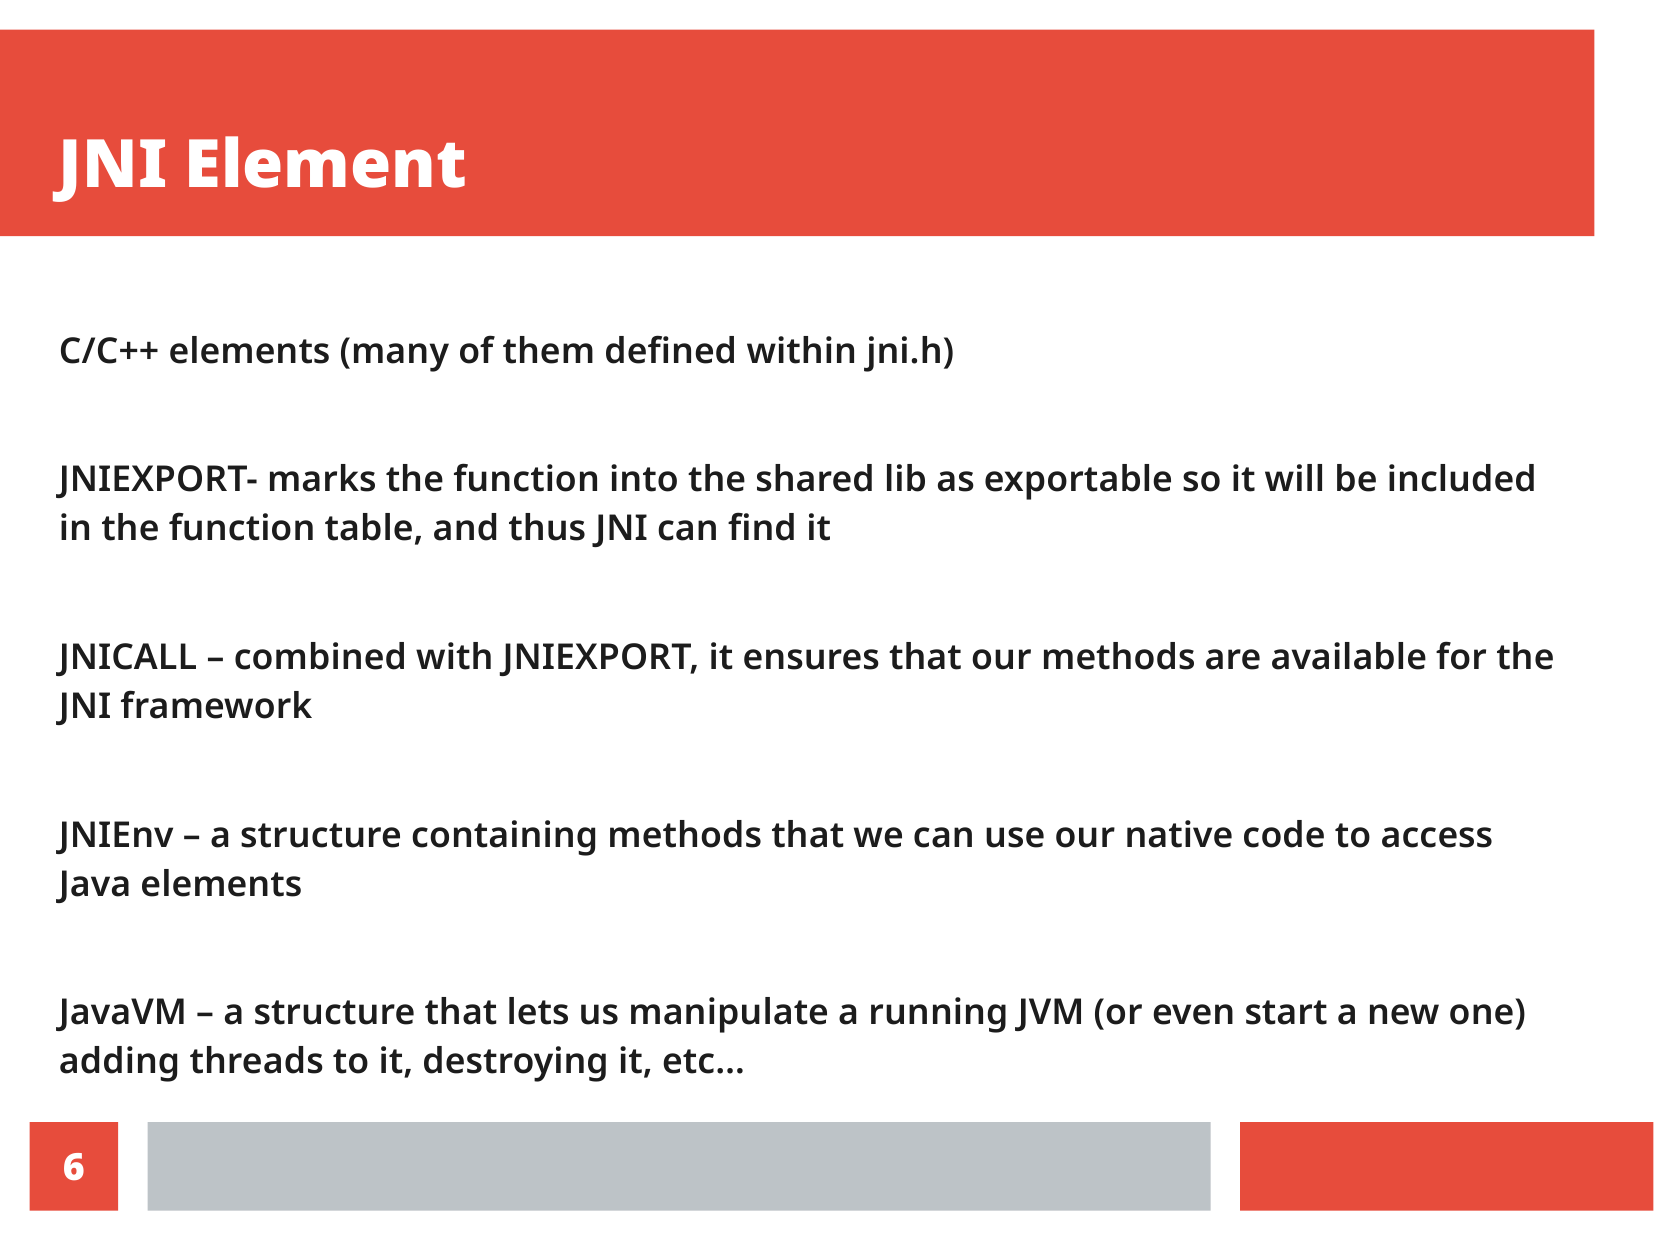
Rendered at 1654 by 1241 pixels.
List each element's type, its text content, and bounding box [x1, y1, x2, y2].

title JNI Element [59, 59, 1595, 207]
list C/C++ elements (many of them defined within jni.h) JNIEXPORT- marks the function into the shared lib as exportable so it will be included in the function table, and thus JNI can find it JNICALL – combined with JNIEXPORT, it ensures that our methods are available for the JNI framework JNIEnv – a structure containing methods that we can use our native code to access Java elements JavaVM – a structure that lets us manipulate a running JVM (or even start a new one) adding threads to it, destroying it, etc… [59, 324, 1565, 1093]
